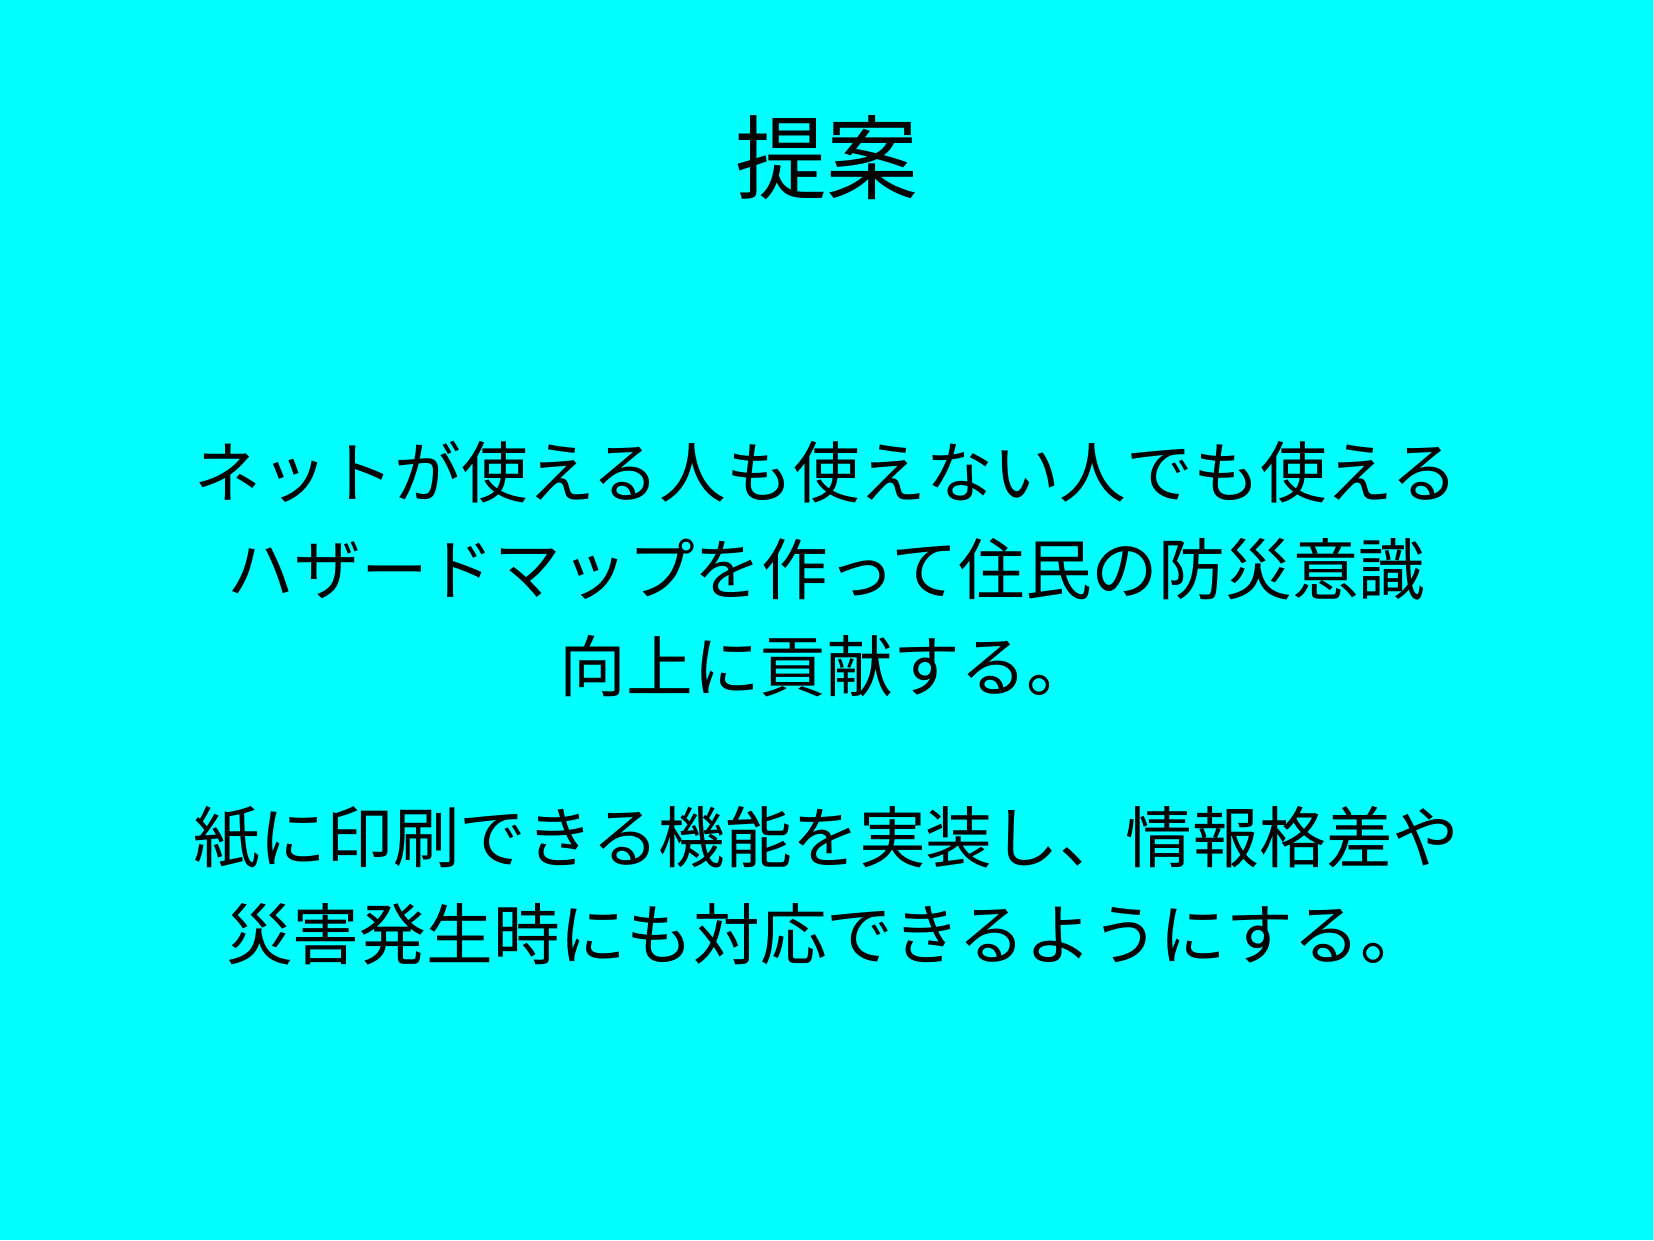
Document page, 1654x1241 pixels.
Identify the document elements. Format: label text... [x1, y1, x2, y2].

title 提案 [82, 56, 1571, 250]
subtitle ネットが使える人も使えない人でも使える ハザードマップを作って住民の防災意識 向上に貢献する。 紙に印刷できる機能を実装し、情報格差や 災害発生時にも対応できるようにする。 [82, 297, 1571, 1102]
